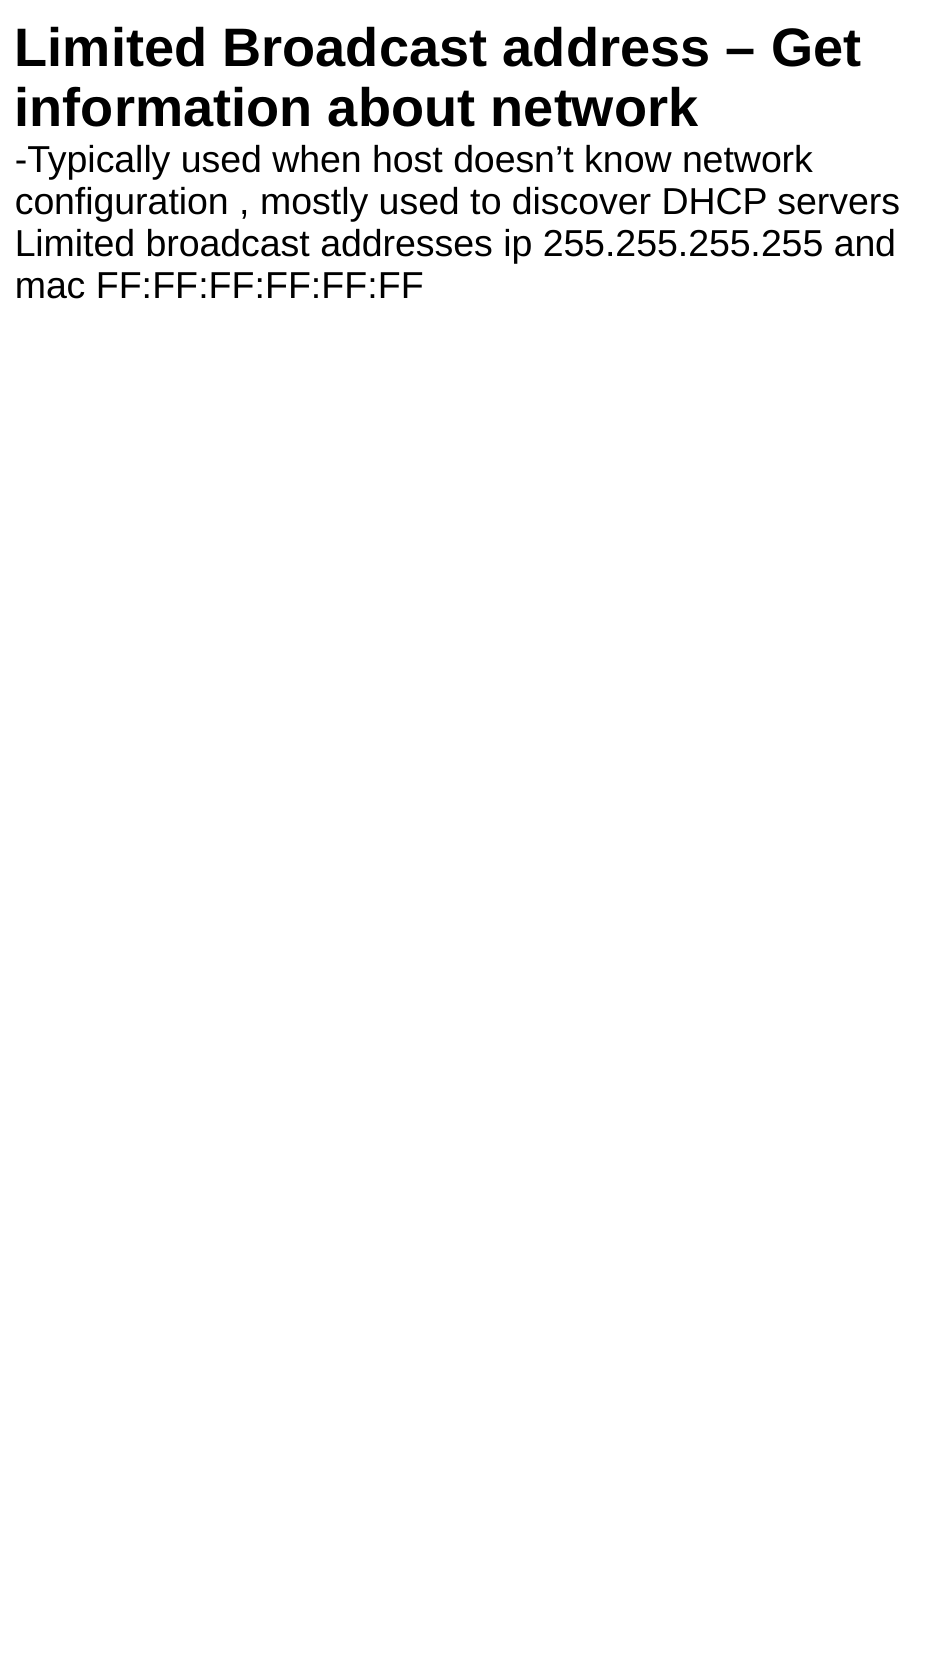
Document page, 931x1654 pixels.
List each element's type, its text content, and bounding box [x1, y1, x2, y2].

text_box Limited Broadcast address – Get information about network -Typically used when host doesn’t know network configuration , mostly used to discover DHCP servers Limited broadcast addresses ip 255.255.255.255 and mac FF:FF:FF:FF:FF:FF [0, 9, 931, 1654]
